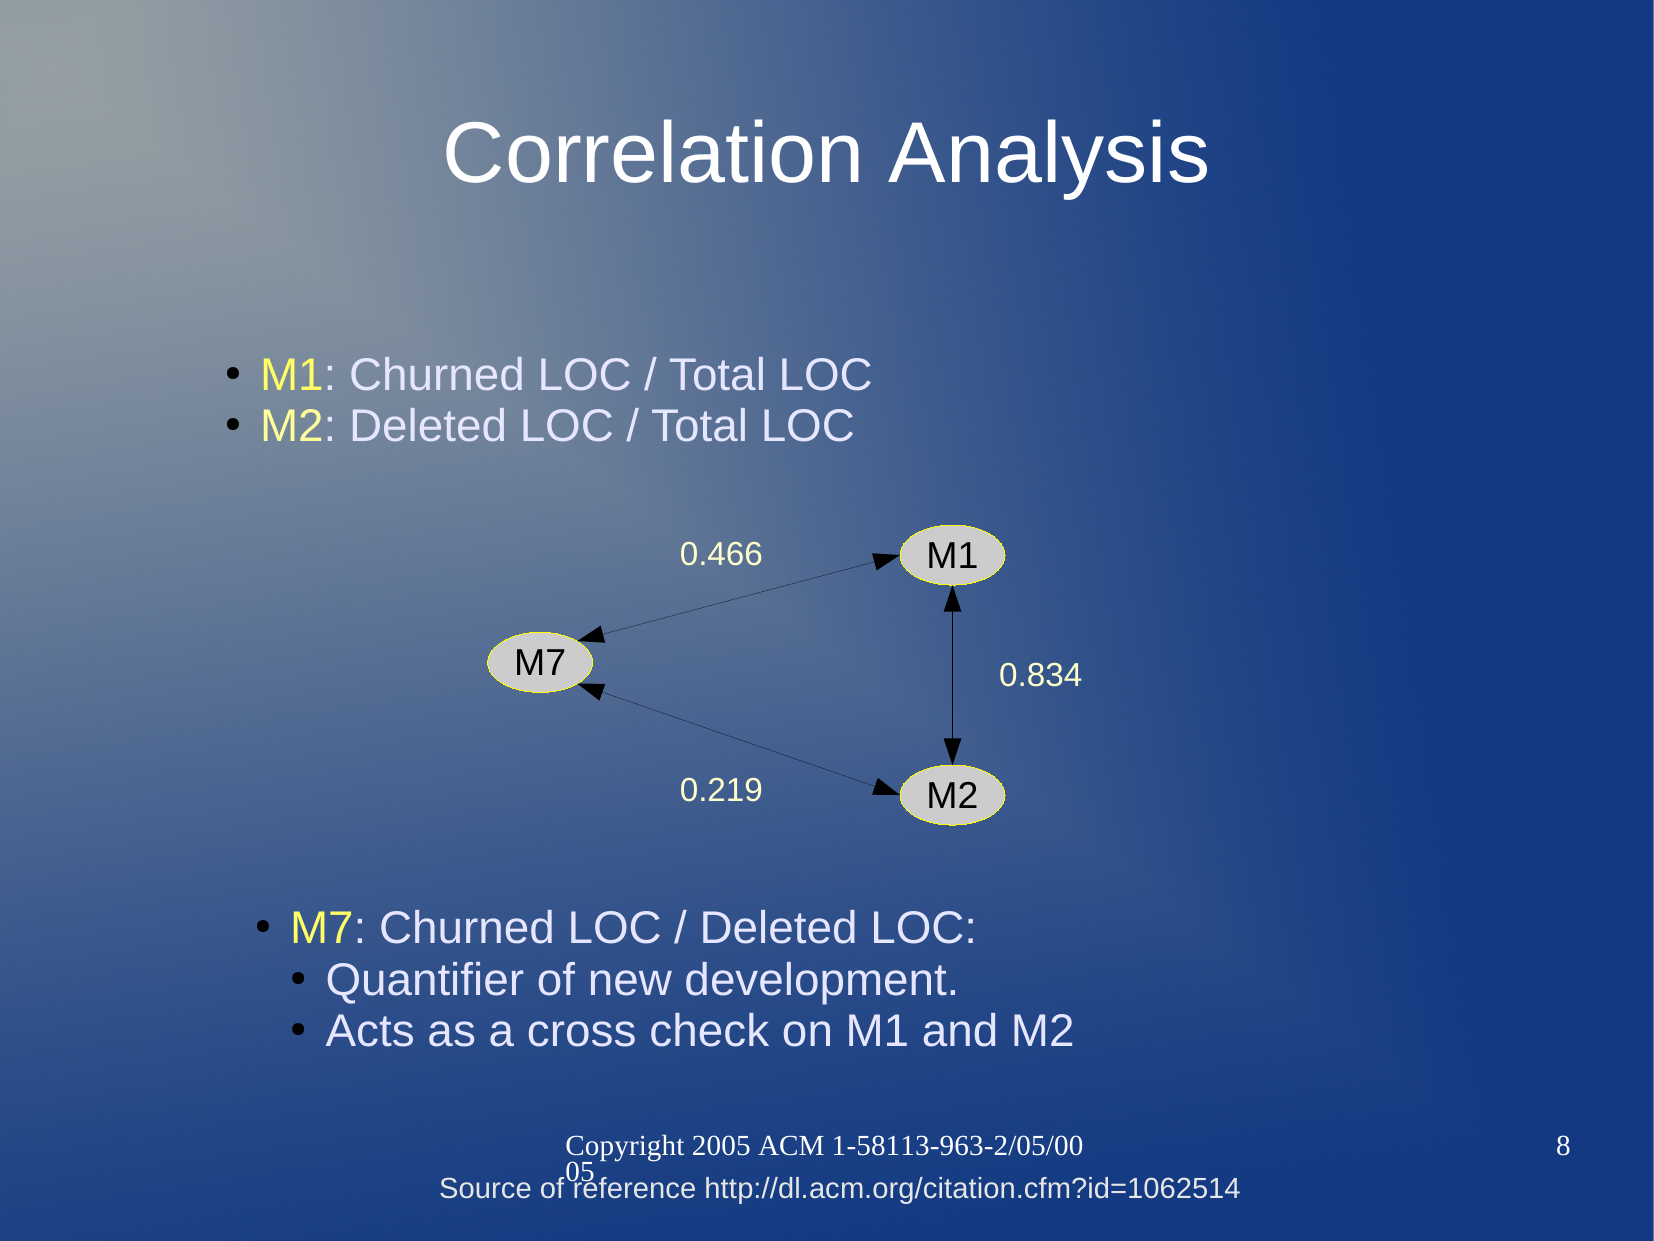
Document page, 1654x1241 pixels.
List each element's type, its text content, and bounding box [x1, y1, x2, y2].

title Correlation Analysis [82, 49, 1571, 257]
text_box 0.466 [664, 528, 800, 581]
text_box M1: Churned LOC / Total LOC M2: Deleted LOC / Total LOC [210, 341, 1486, 459]
text_box 0.219 [664, 764, 800, 817]
picture [0, 0, 1654, 1241]
text_box M7: Churned LOC / Deleted LOC: Quantifier of new development. Acts as a cross check on M1 and M2 [240, 895, 1156, 1064]
text_box M1 [900, 525, 1006, 586]
text_box M7 [487, 632, 593, 693]
text_box Source of reference http://dl.acm.org/citation.cfm?id=1062514 [424, 1164, 1257, 1223]
text_box 0.834 [984, 649, 1120, 702]
text_box M2 [900, 765, 1006, 826]
